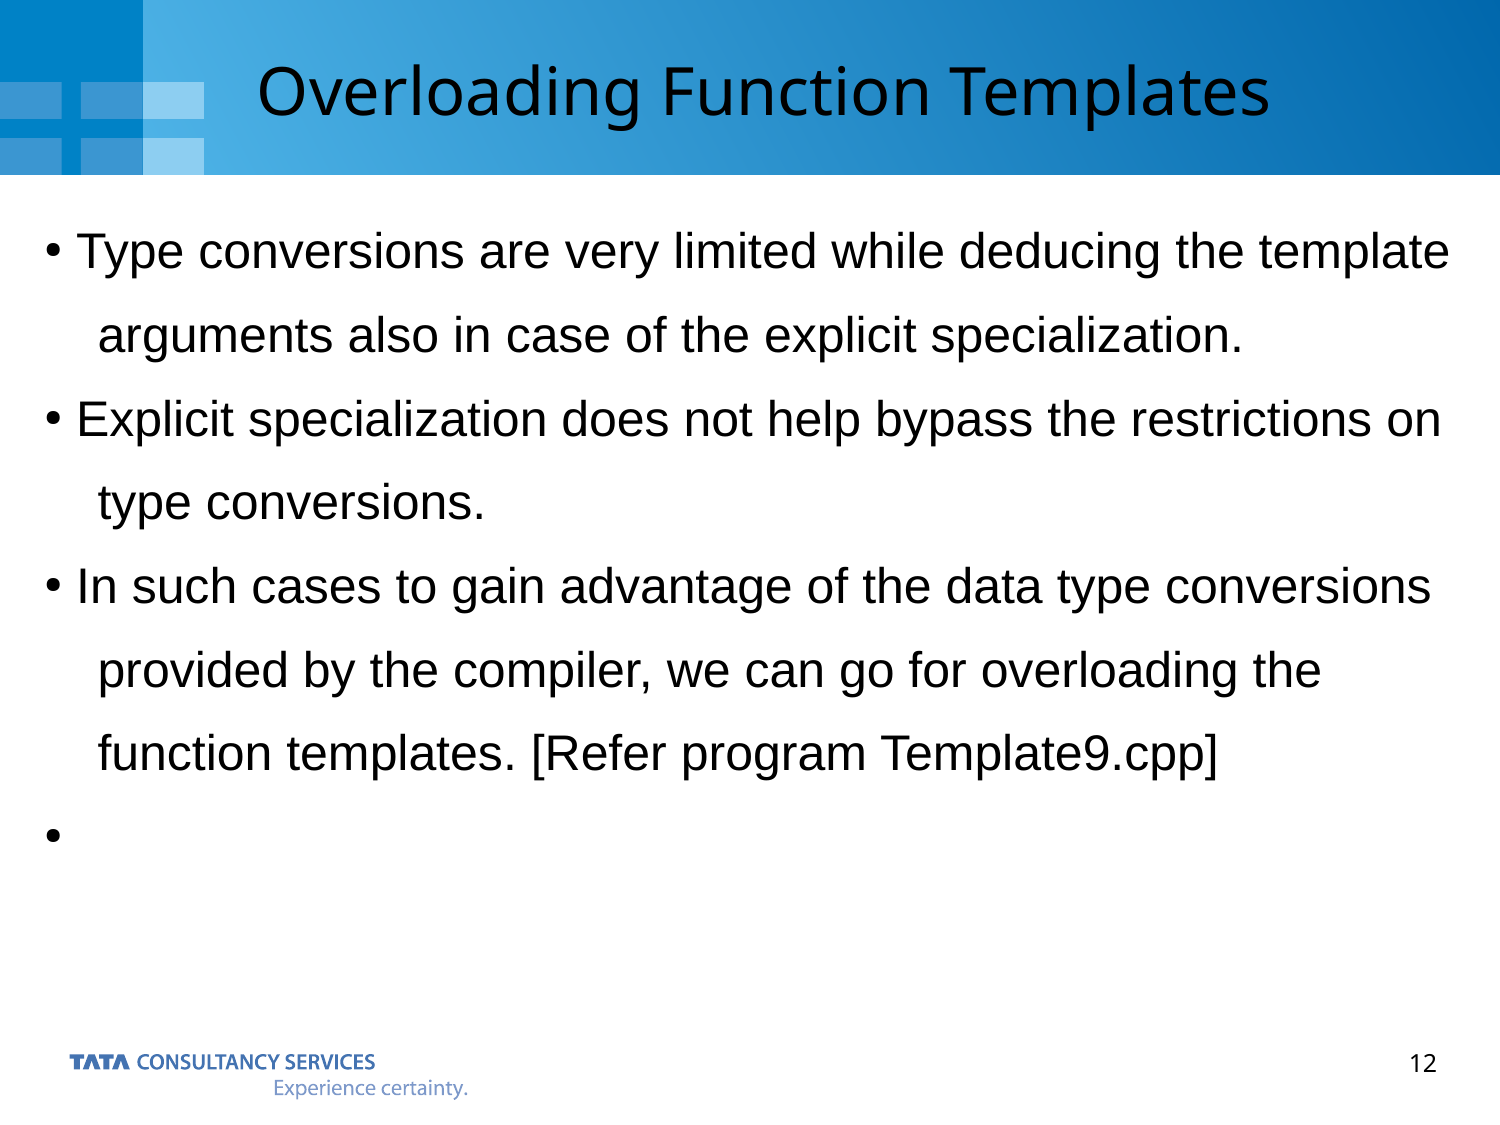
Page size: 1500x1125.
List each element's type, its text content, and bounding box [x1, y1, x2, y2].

text_box Type conversions are very limited while deducing the template arguments also in case of the explicit specialization. Explicit specialization does not help bypass the restrictions on type conversions. In such cases to gain advantage of the data type conversions provided by the compiler, we can go for overloading the function templates. [Refer program Template9.cpp] [11, 188, 1489, 1040]
text_box Overloading Function Templates [200, 23, 1347, 154]
